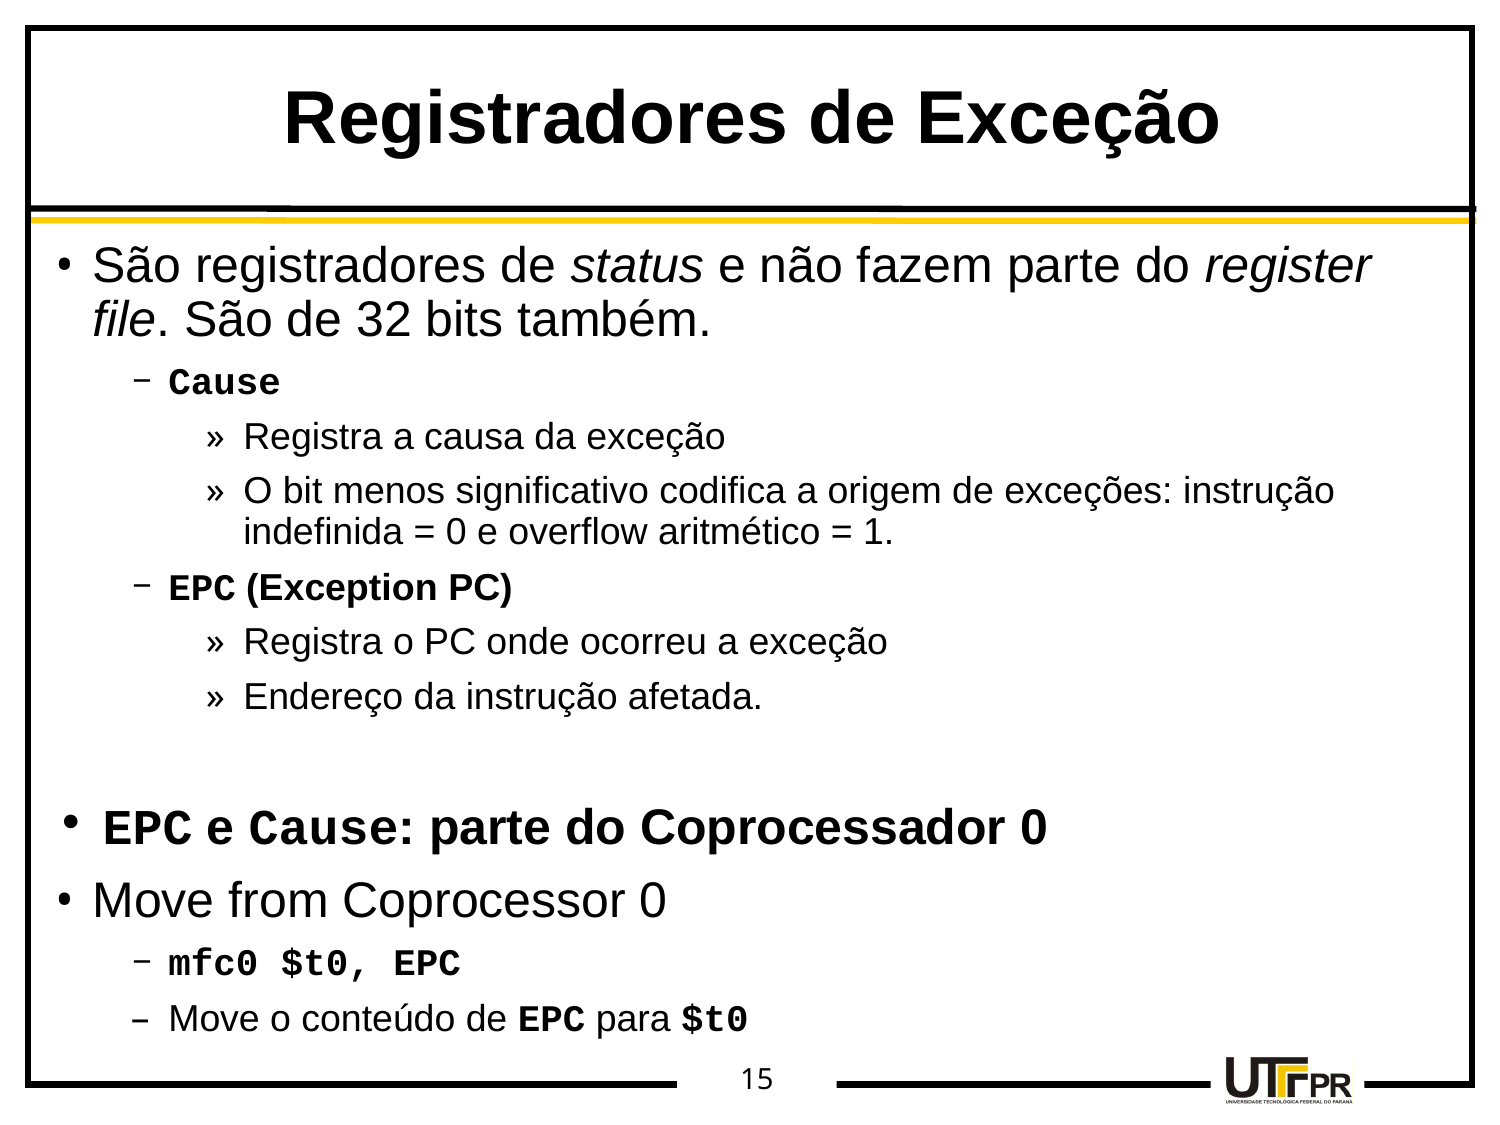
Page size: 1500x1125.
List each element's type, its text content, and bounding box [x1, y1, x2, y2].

title Registradores de Exceção [29, 29, 1477, 207]
list São registradores de status e não fazem parte do register file. São de 32 bits também. Cause Registra a causa da exceção O bit menos significativo codifica a origem de exceções: instrução indefinida = 0 e overflow aritmético = 1. EPC (Exception PC) Registra o PC onde ocorreu a exceção Endereço da instrução afetada. EPC e Cause: parte do Coprocessador 0 Move from Coprocessor 0 mfc0 $t0, EPC Move o conteúdo de EPC para $t0 [41, 231, 1447, 1125]
